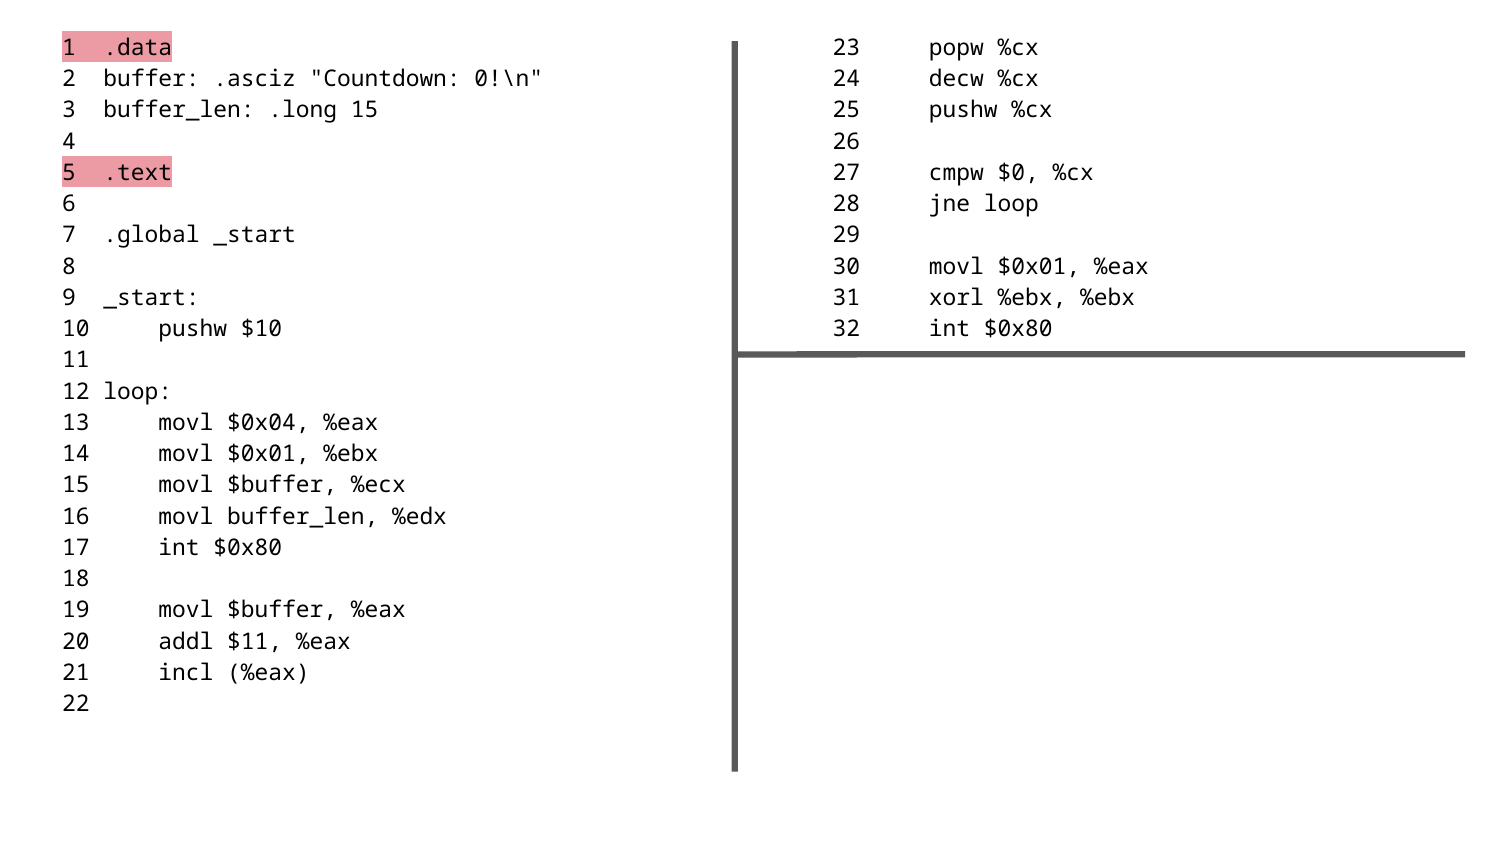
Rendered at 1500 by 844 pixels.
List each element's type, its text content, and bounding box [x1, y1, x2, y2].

text_box 1 .data 2 buffer: .asciz "Countdown: 0!\n" 3 buffer_len: .long 15 4 5 .text 6 7 .global _start 8 9 _start: 10 pushw $10 11 12 loop: 13 movl $0x04, %eax 14 movl $0x01, %ebx 15 movl $buffer, %ecx 16 movl buffer_len, %edx 17 int $0x80 18 19 movl $buffer, %eax 20 addl $11, %eax 21 incl (%eax) 22 [47, 23, 559, 735]
text_box 23 popw %cx 24 decw %cx 25 pushw %cx 26 27 cmpw $0, %cx 28 jne loop 29 30 movl $0x01, %eax 31 xorl %ebx, %ebx 32 int $0x80 [749, 23, 1164, 351]
